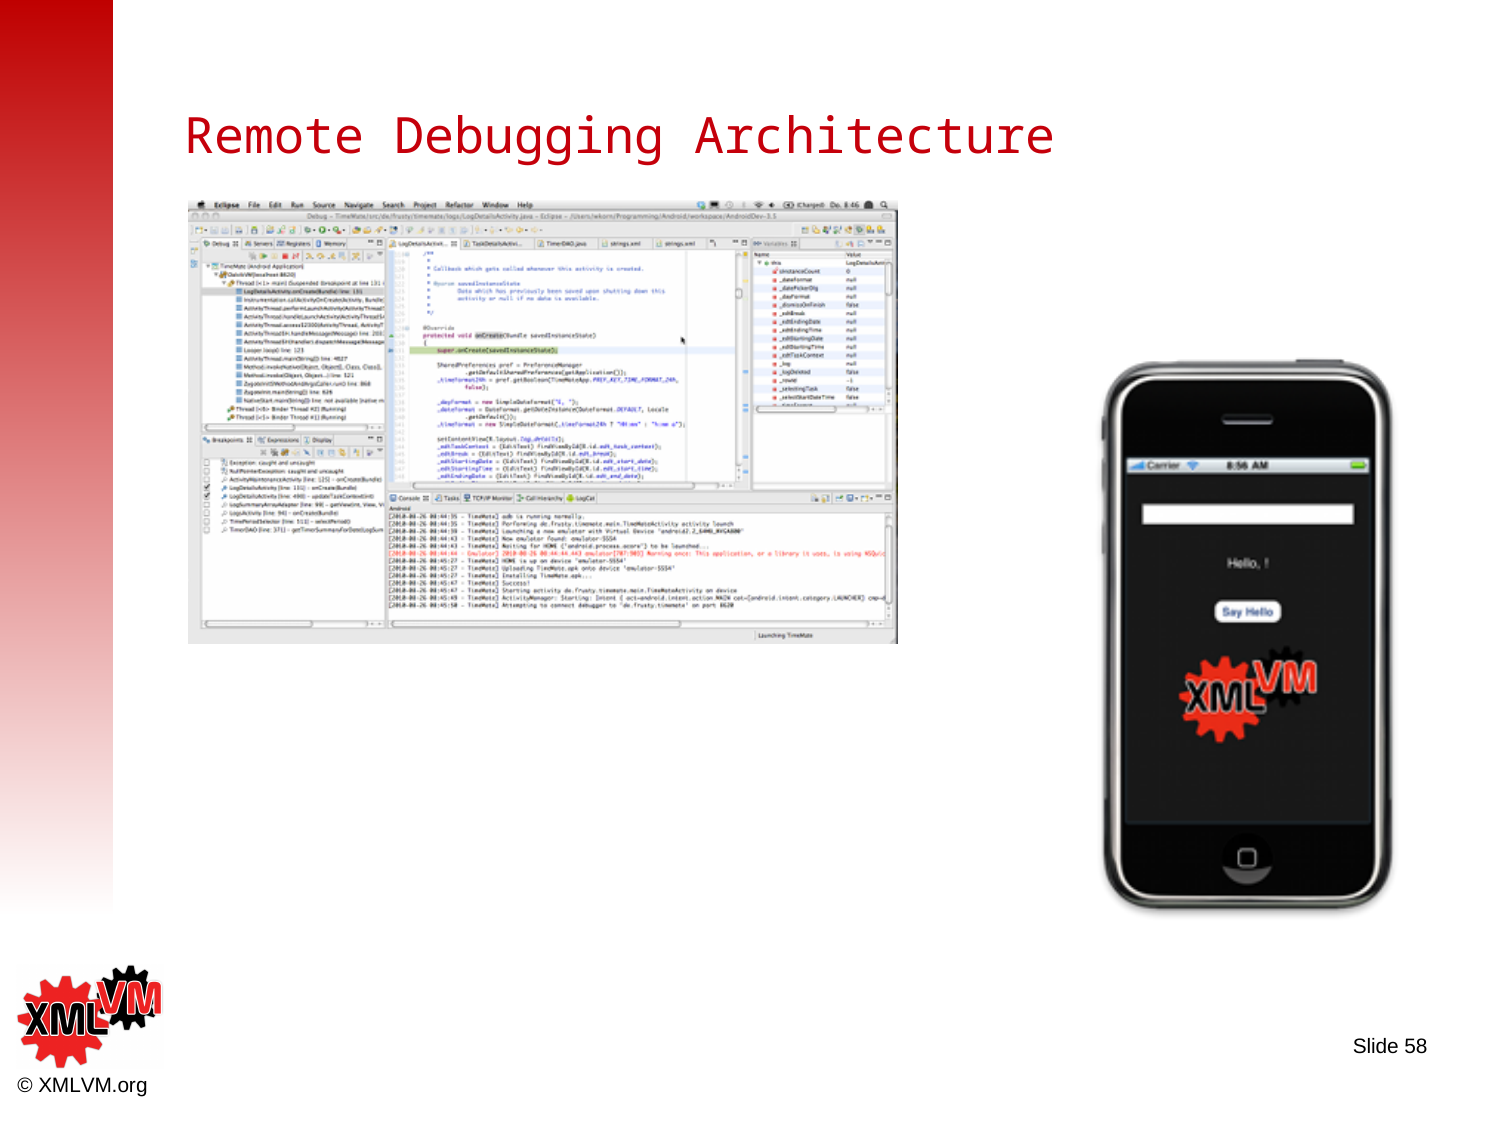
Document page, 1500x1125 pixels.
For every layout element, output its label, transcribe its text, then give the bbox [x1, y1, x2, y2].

picture [188, 200, 898, 644]
picture [16, 964, 164, 1069]
title Remote Debugging Architecture [170, 67, 1447, 207]
picture [1092, 354, 1405, 936]
